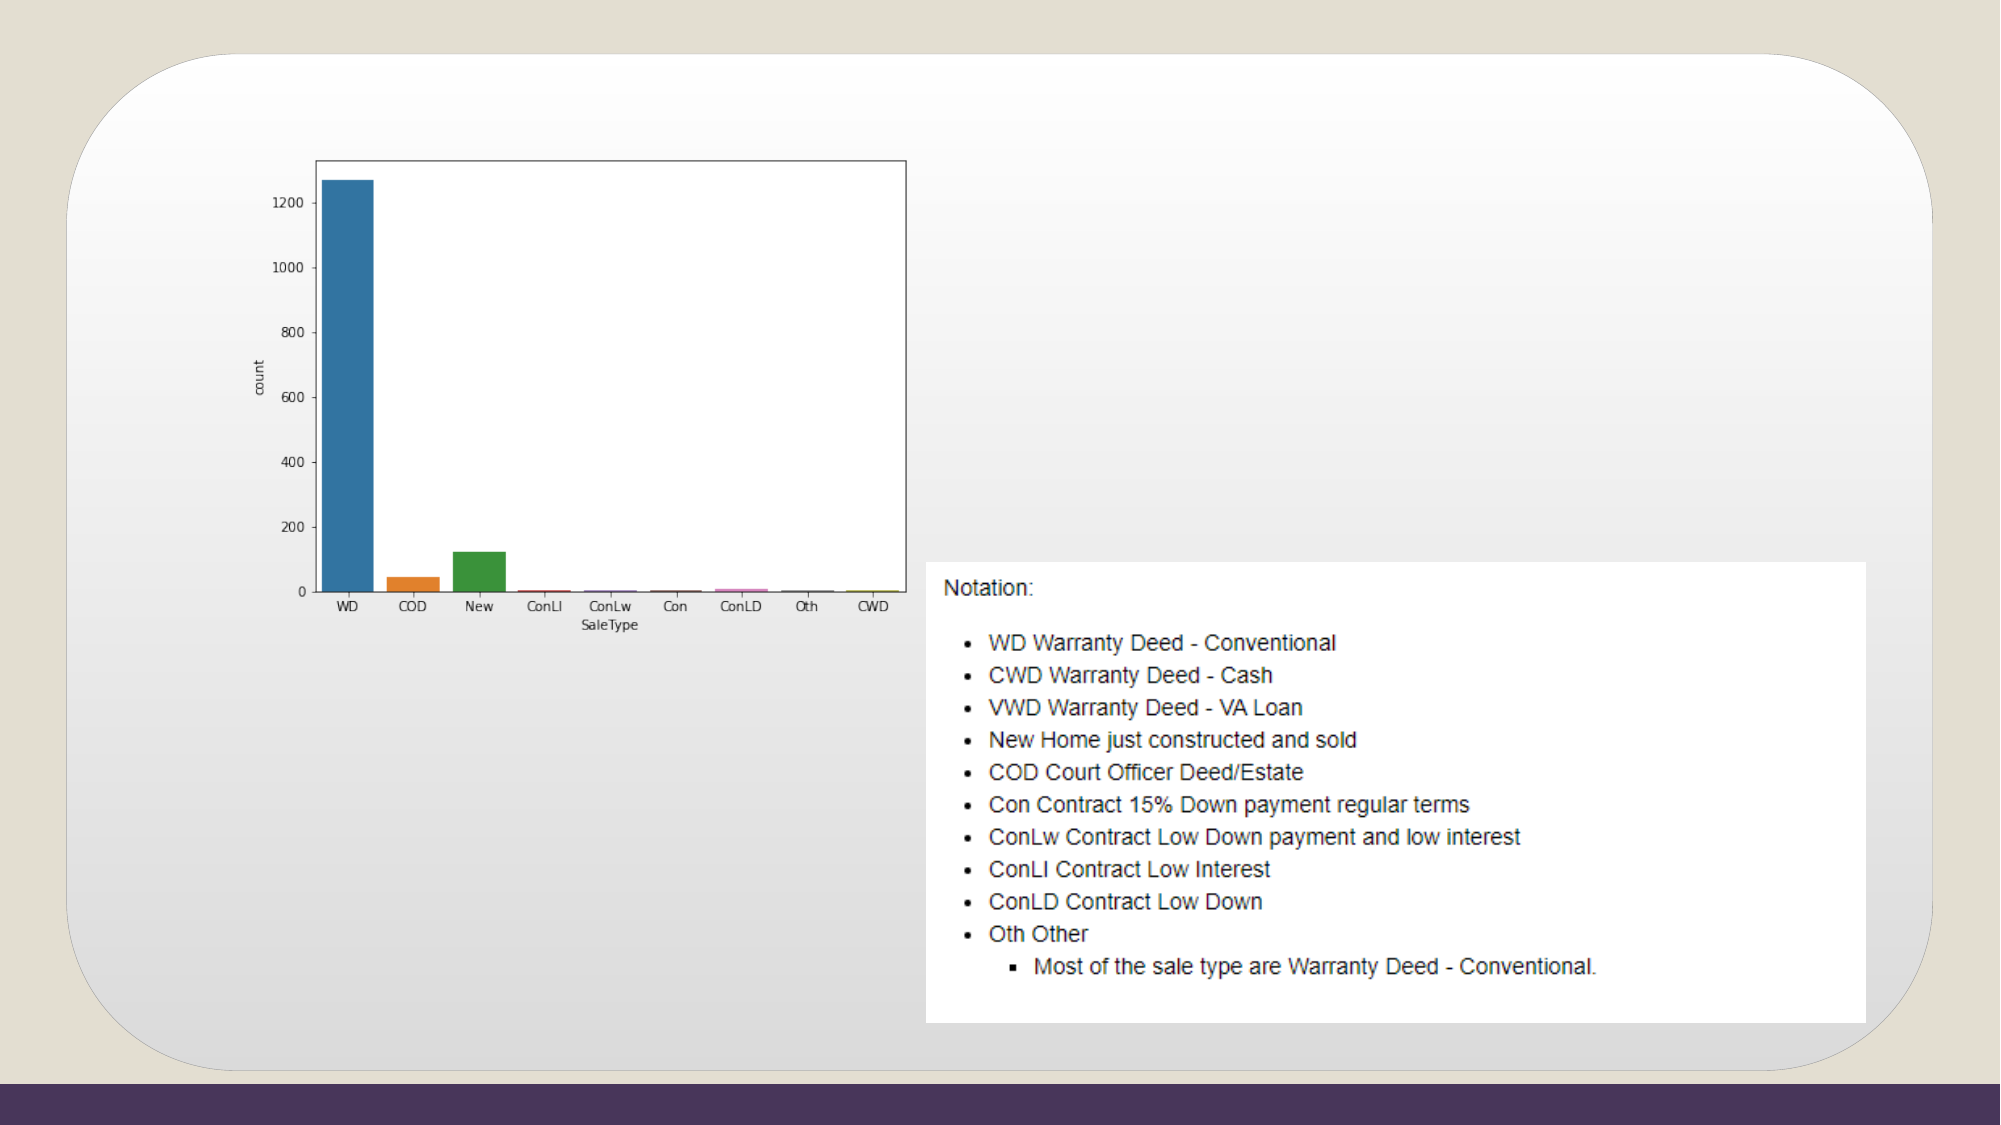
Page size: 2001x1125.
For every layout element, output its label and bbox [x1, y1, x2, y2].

picture [926, 562, 1866, 1023]
text_box [0, 1084, 2000, 1125]
picture [244, 151, 915, 642]
